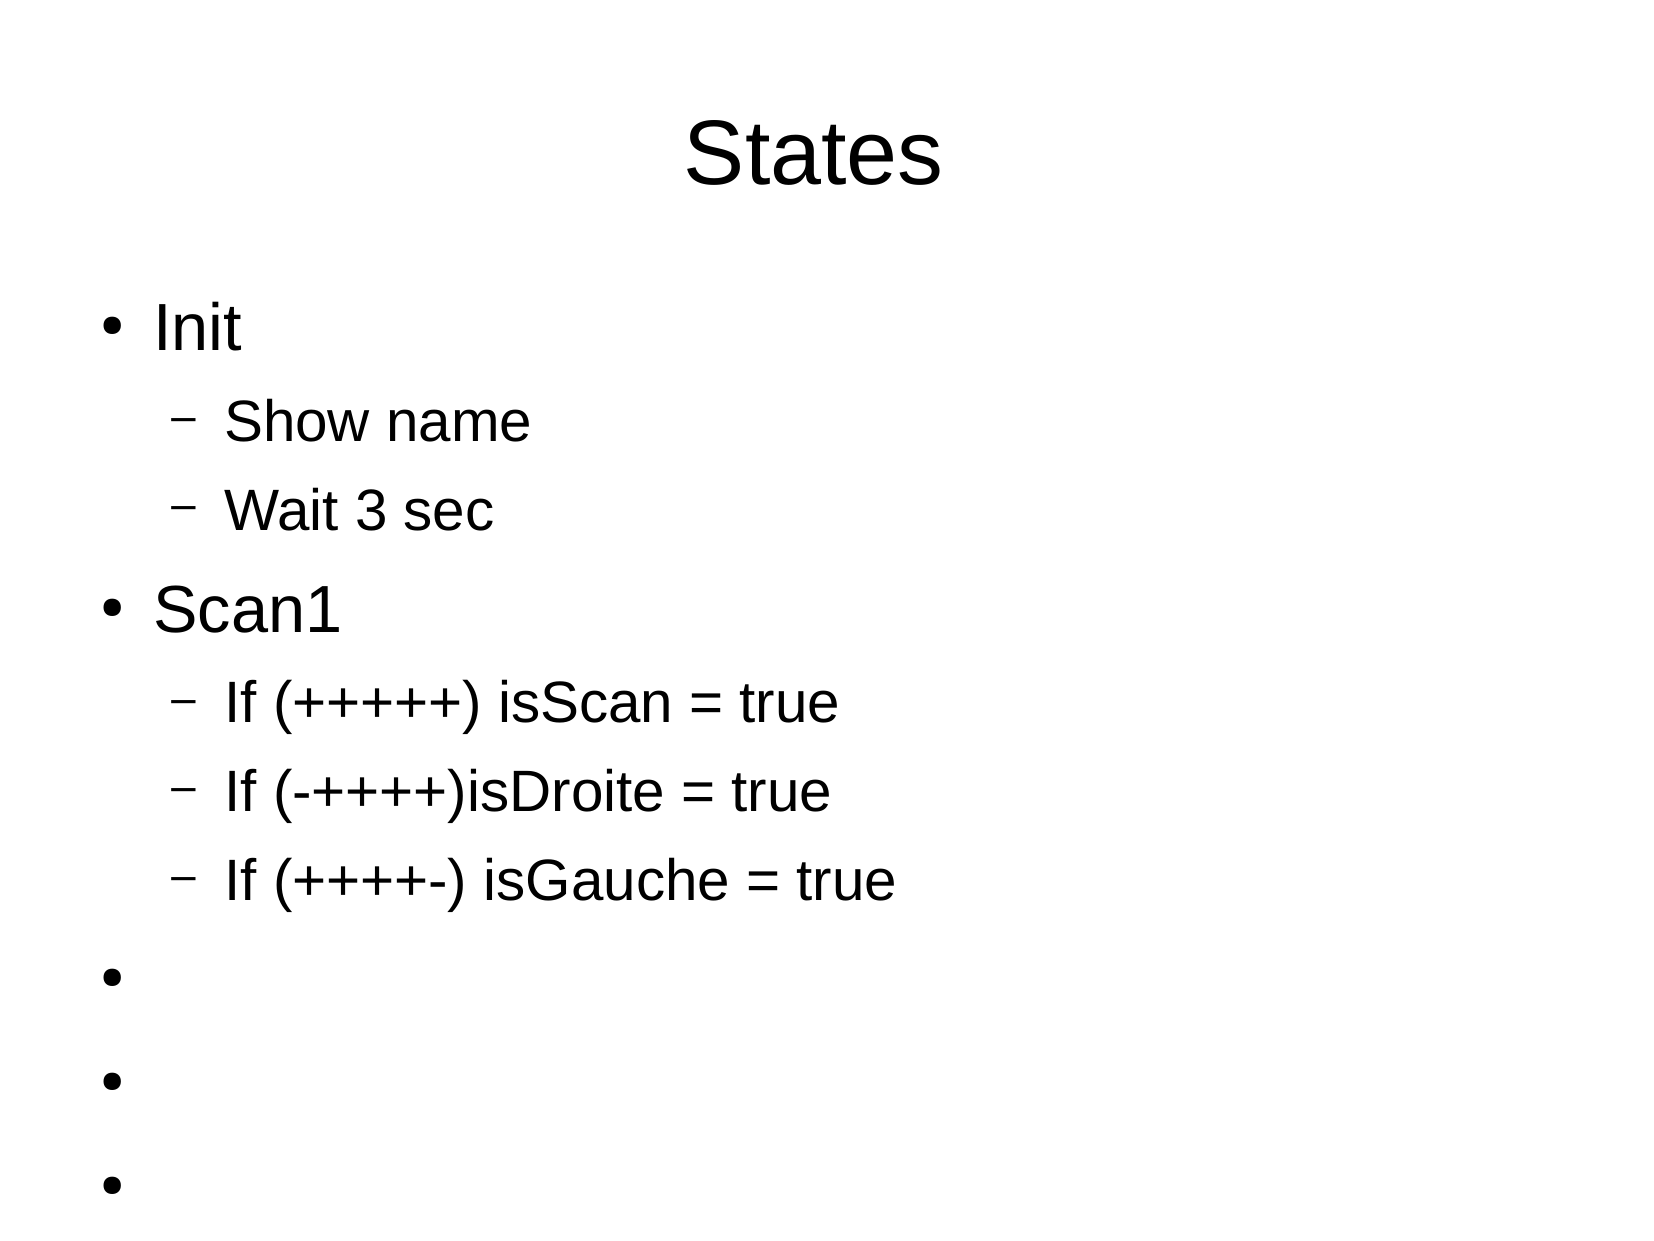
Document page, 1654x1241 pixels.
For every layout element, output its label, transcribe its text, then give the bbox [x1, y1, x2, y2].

title States [82, 49, 1571, 257]
list Init Show name Wait 3 sec Scan1 If (+++++) isScan = true If (-++++)isDroite = true If (++++-) isGauche = true [82, 290, 1571, 1010]
